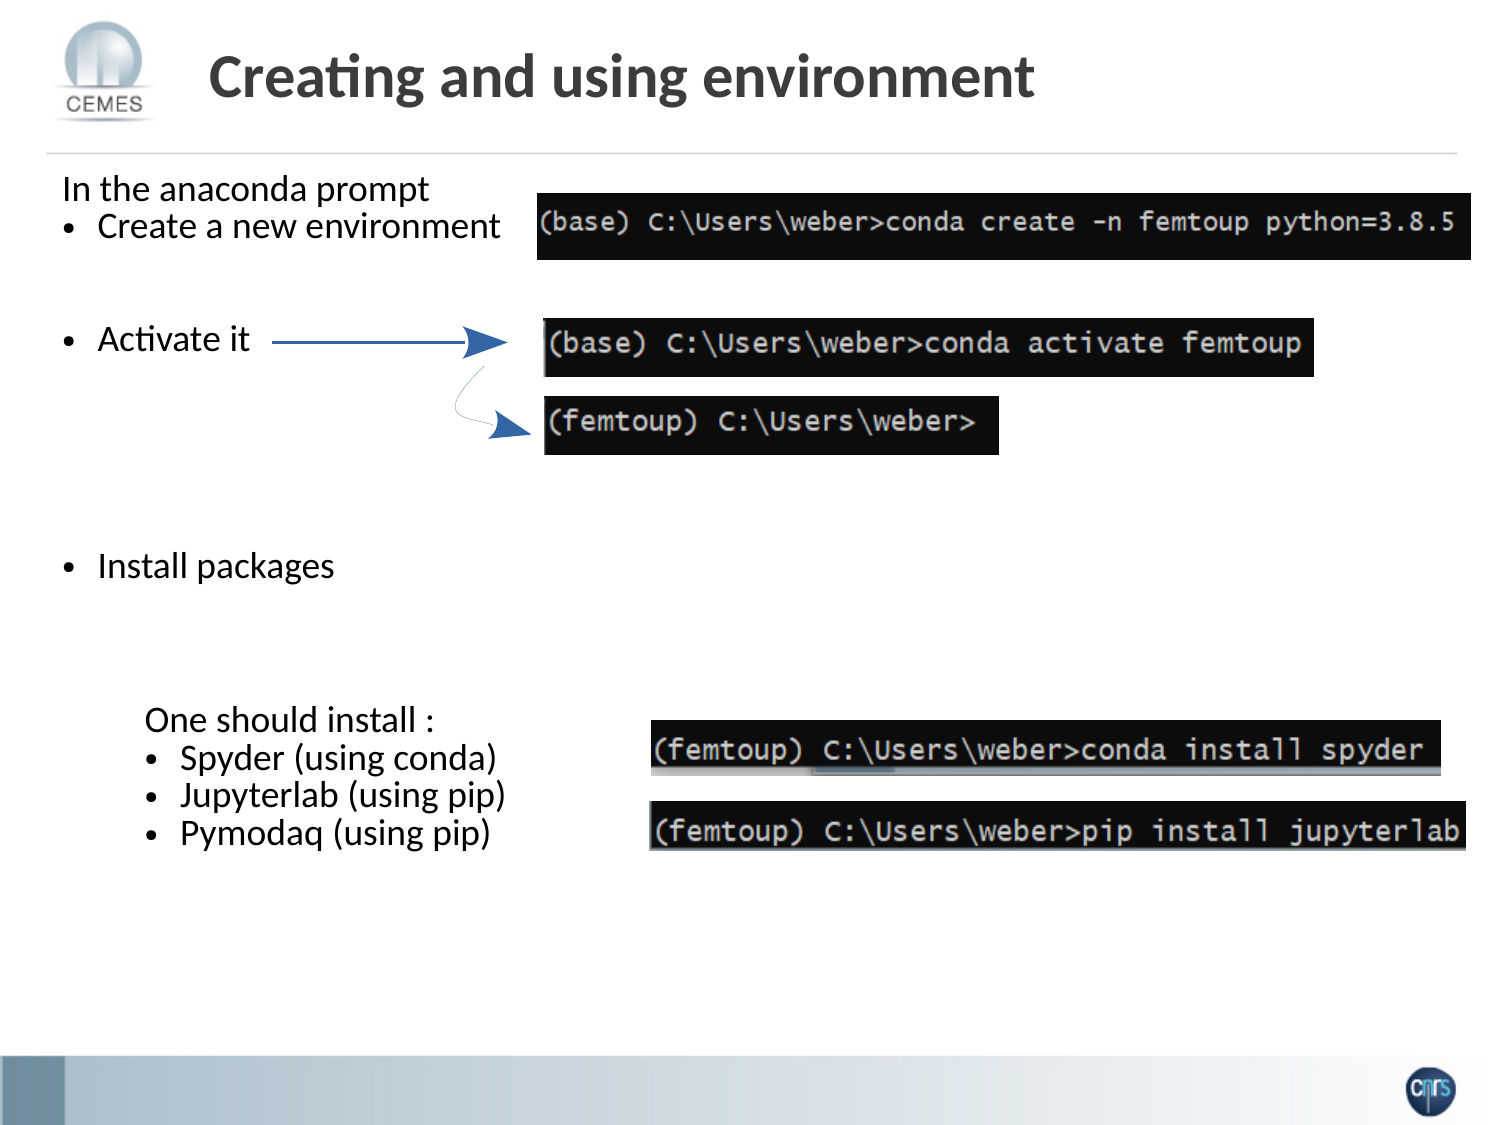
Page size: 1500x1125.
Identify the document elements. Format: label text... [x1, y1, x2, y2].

text_box One should install : Spyder (using conda) Jupyterlab (using pip) Pymodaq (using pip) [129, 696, 886, 912]
picture [0, 0, 1500, 1125]
text_box Creating and using environment [194, 7, 1425, 138]
text_box In the anaconda prompt Create a new environment Activate it Install packages [47, 165, 851, 596]
